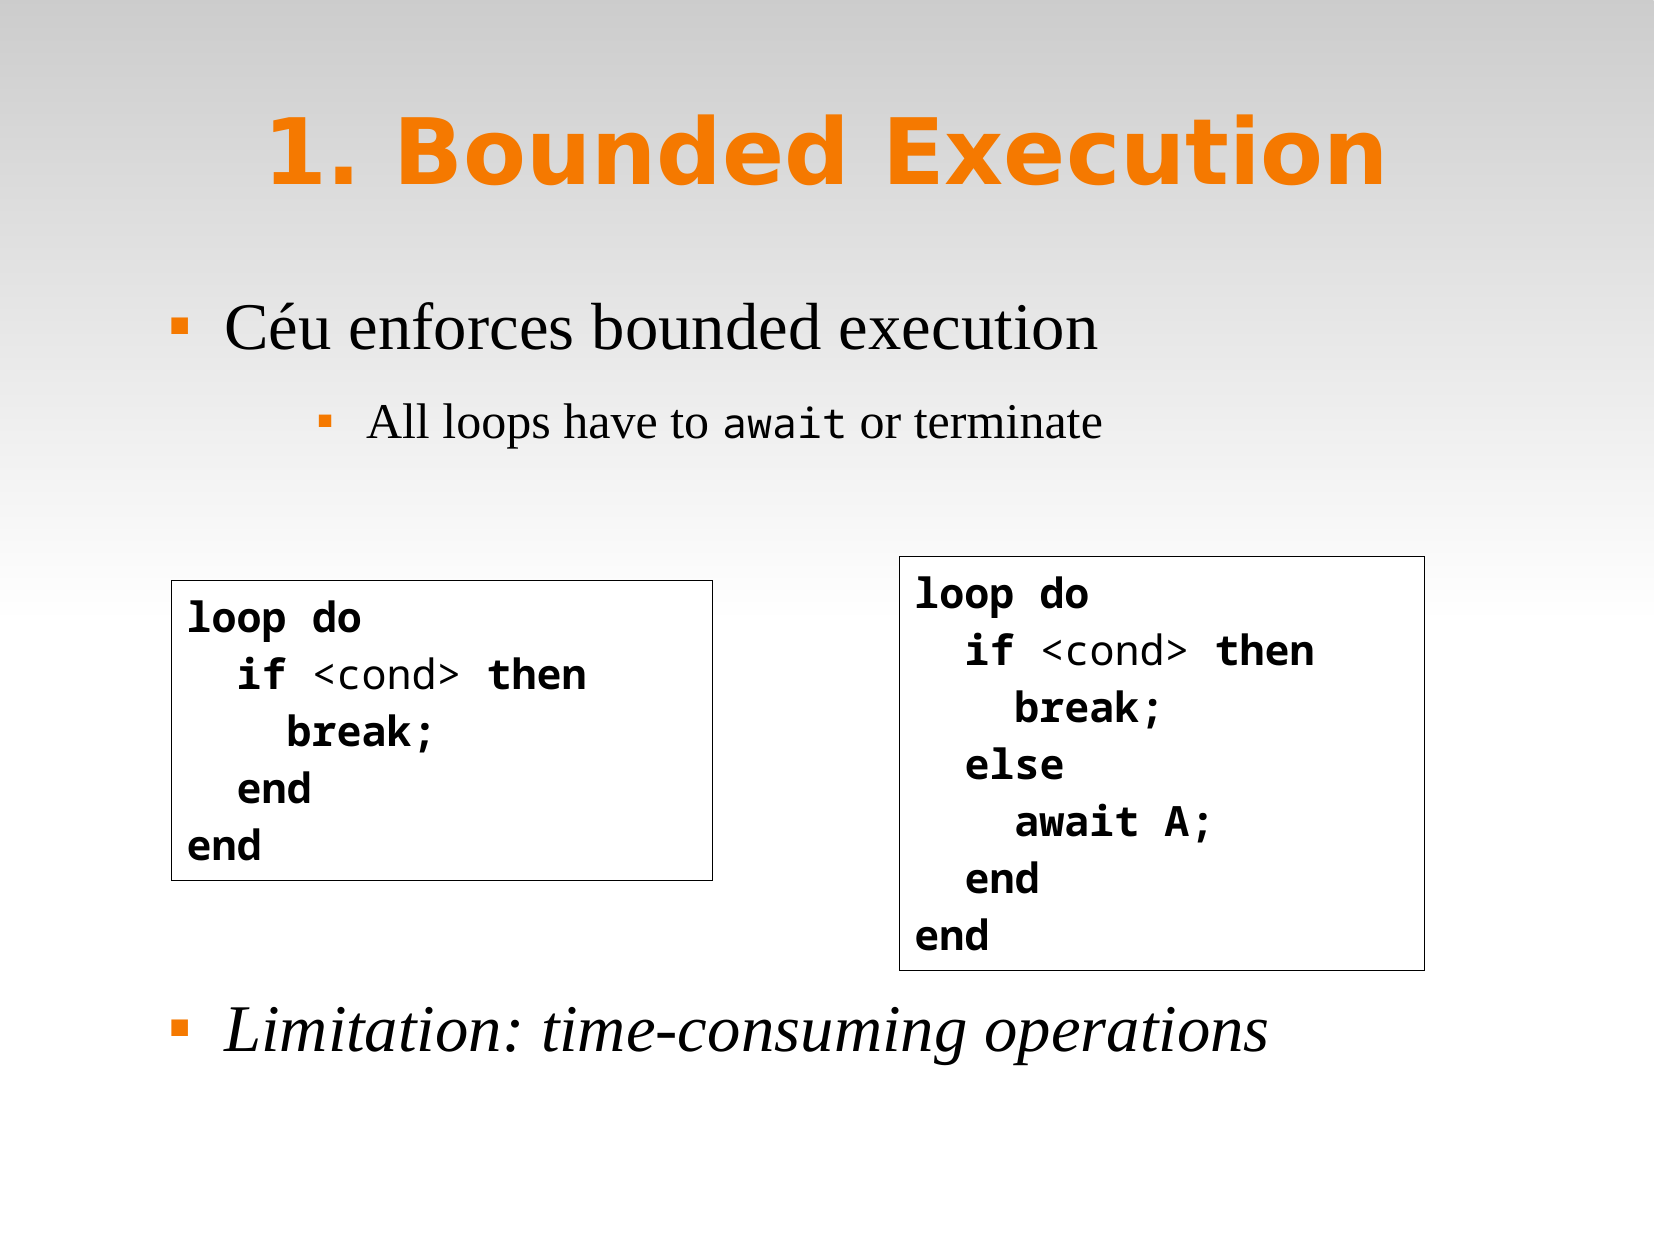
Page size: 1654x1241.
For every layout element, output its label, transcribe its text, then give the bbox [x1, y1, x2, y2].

text_box loop do if <cond> then break; else await A; end end [899, 556, 1425, 920]
title 1. Bounded Execution [82, 49, 1571, 257]
text_box loop do if <cond> then break; end end [171, 580, 713, 881]
list Céu enforces bounded execution All loops have to await or terminate Limitation: time-consuming operations [82, 290, 1571, 1115]
